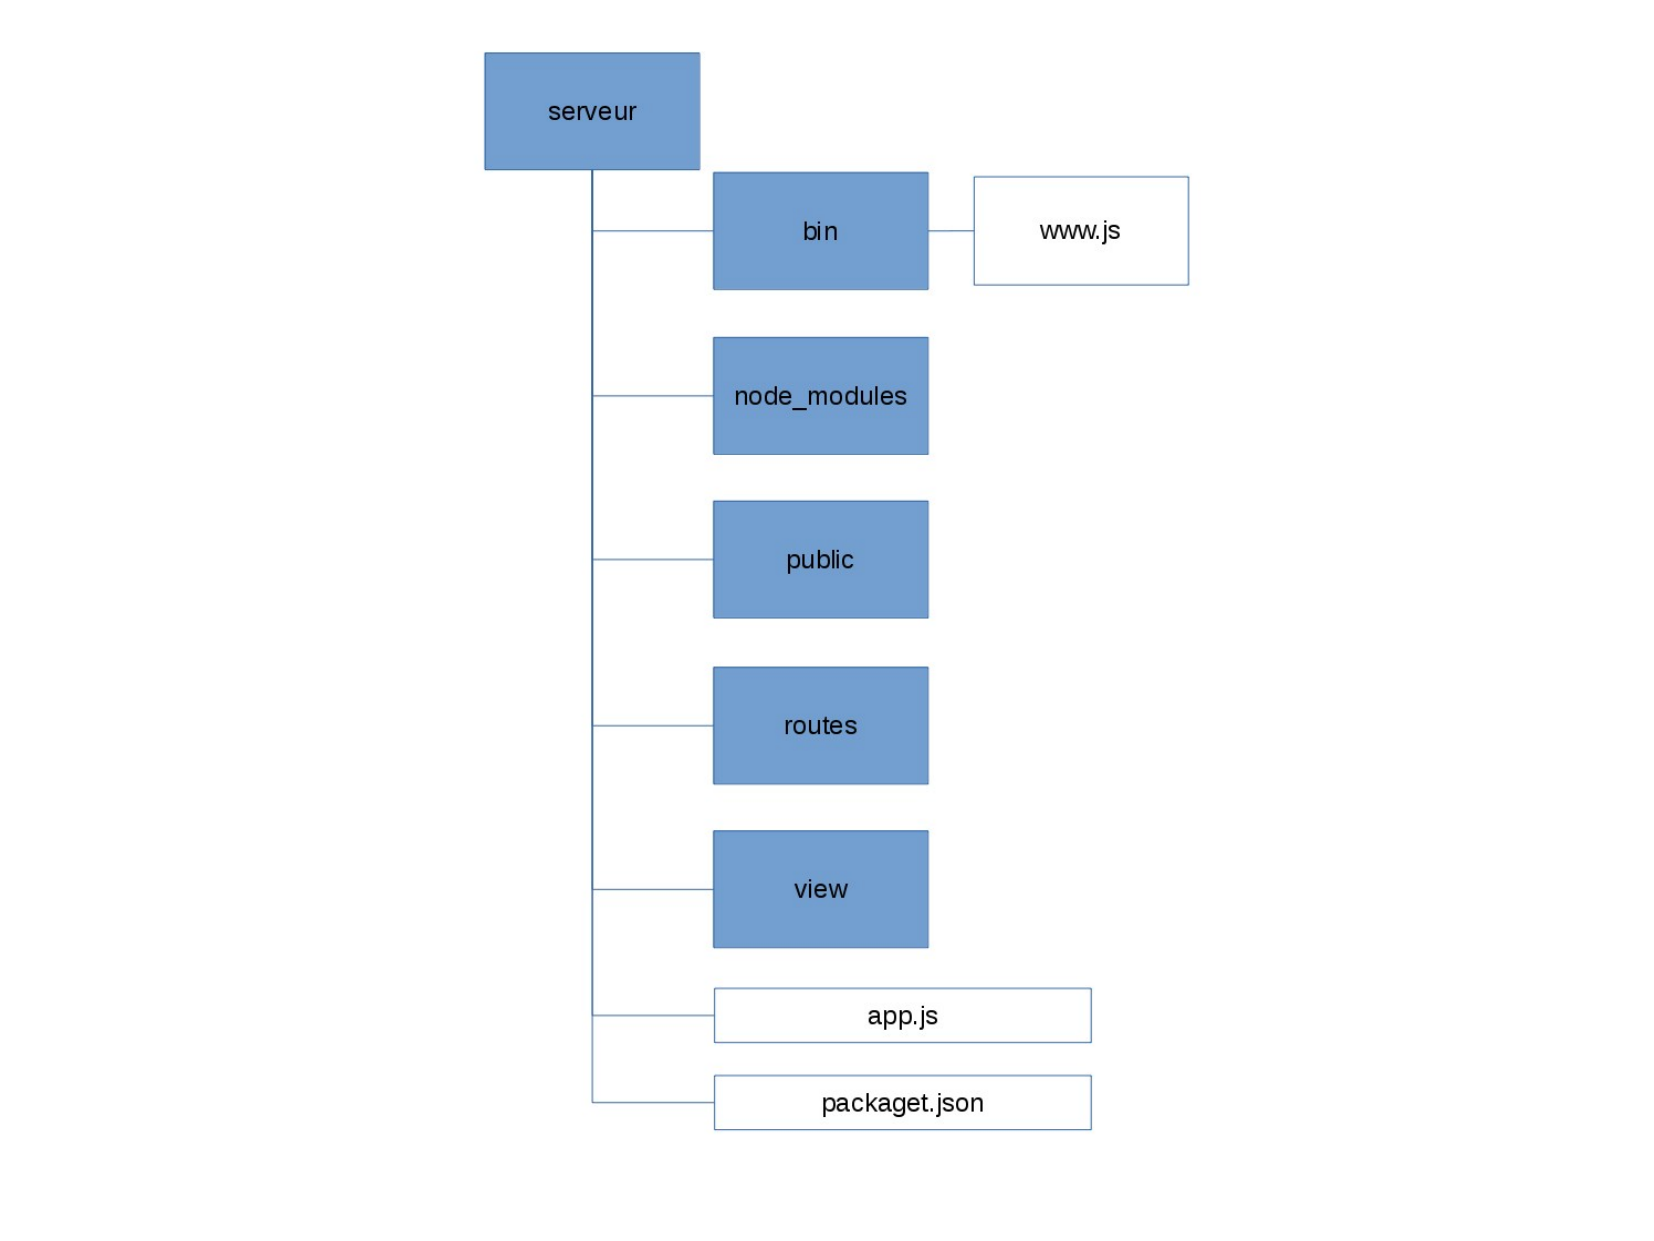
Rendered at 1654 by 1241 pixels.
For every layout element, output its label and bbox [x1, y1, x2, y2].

picture [422, 0, 1300, 1224]
